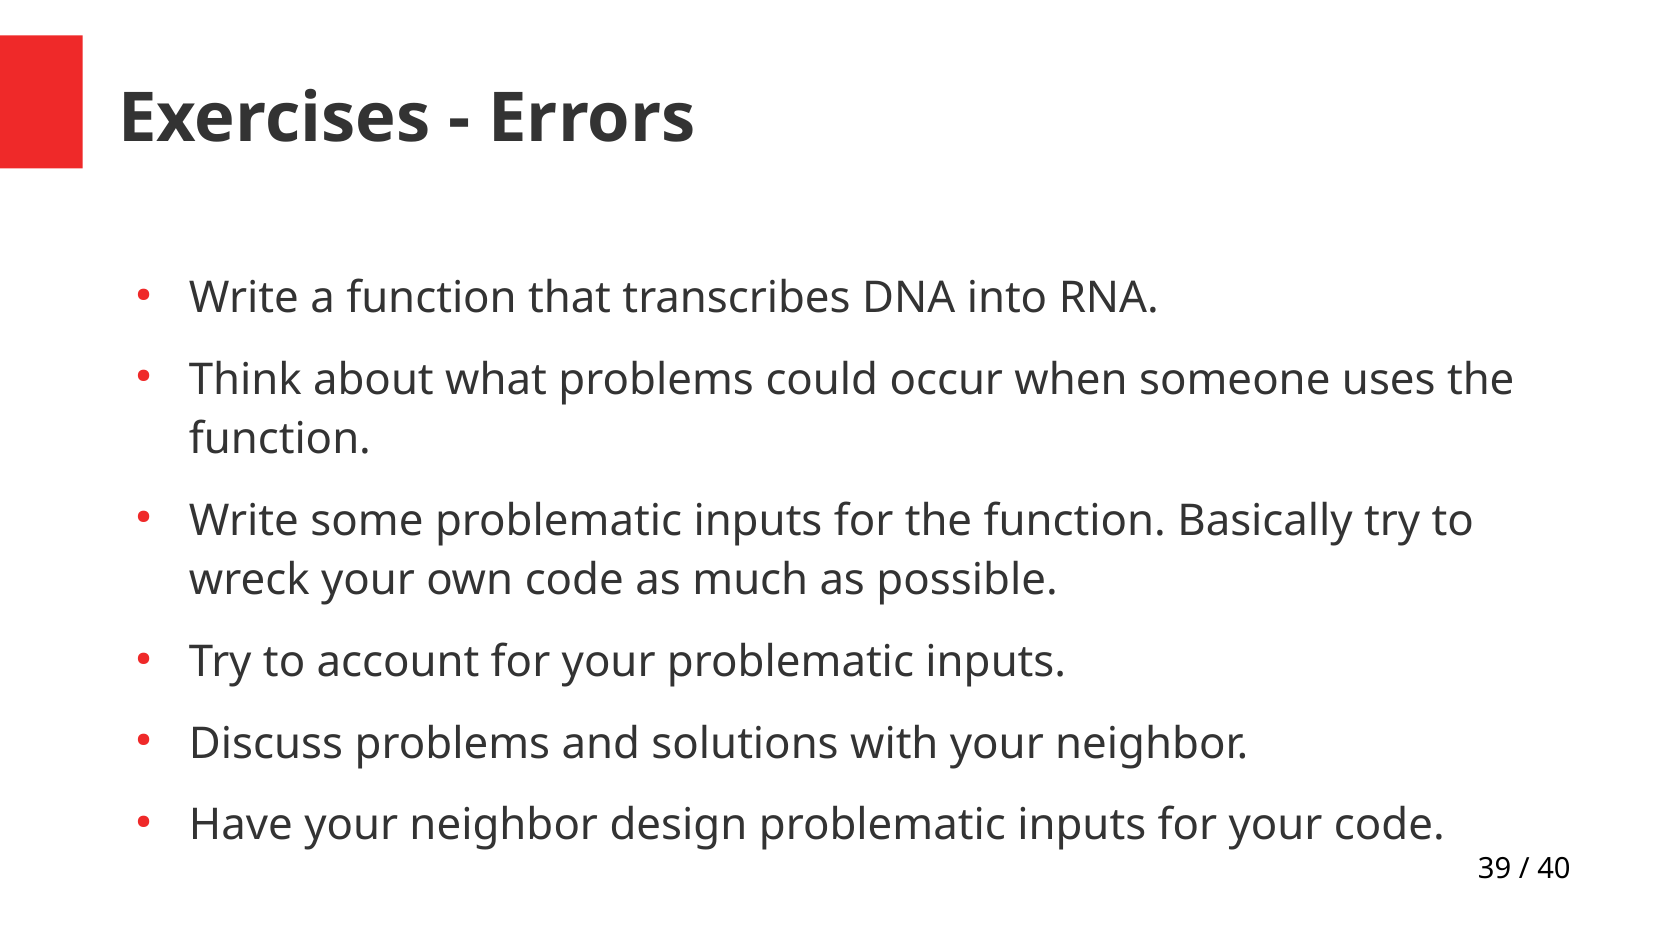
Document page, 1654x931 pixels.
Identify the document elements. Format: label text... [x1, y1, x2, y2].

title Exercises - Errors [118, 37, 1571, 193]
list Write a function that transcribes DNA into RNA. Think about what problems could occur when someone uses the function. Write some problematic inputs for the function. Basically try to wreck your own code as much as possible. Try to account for your problematic inputs. Discuss problems and solutions with your neighbor. Have your neighbor design problematic inputs for your code. [118, 265, 1536, 806]
